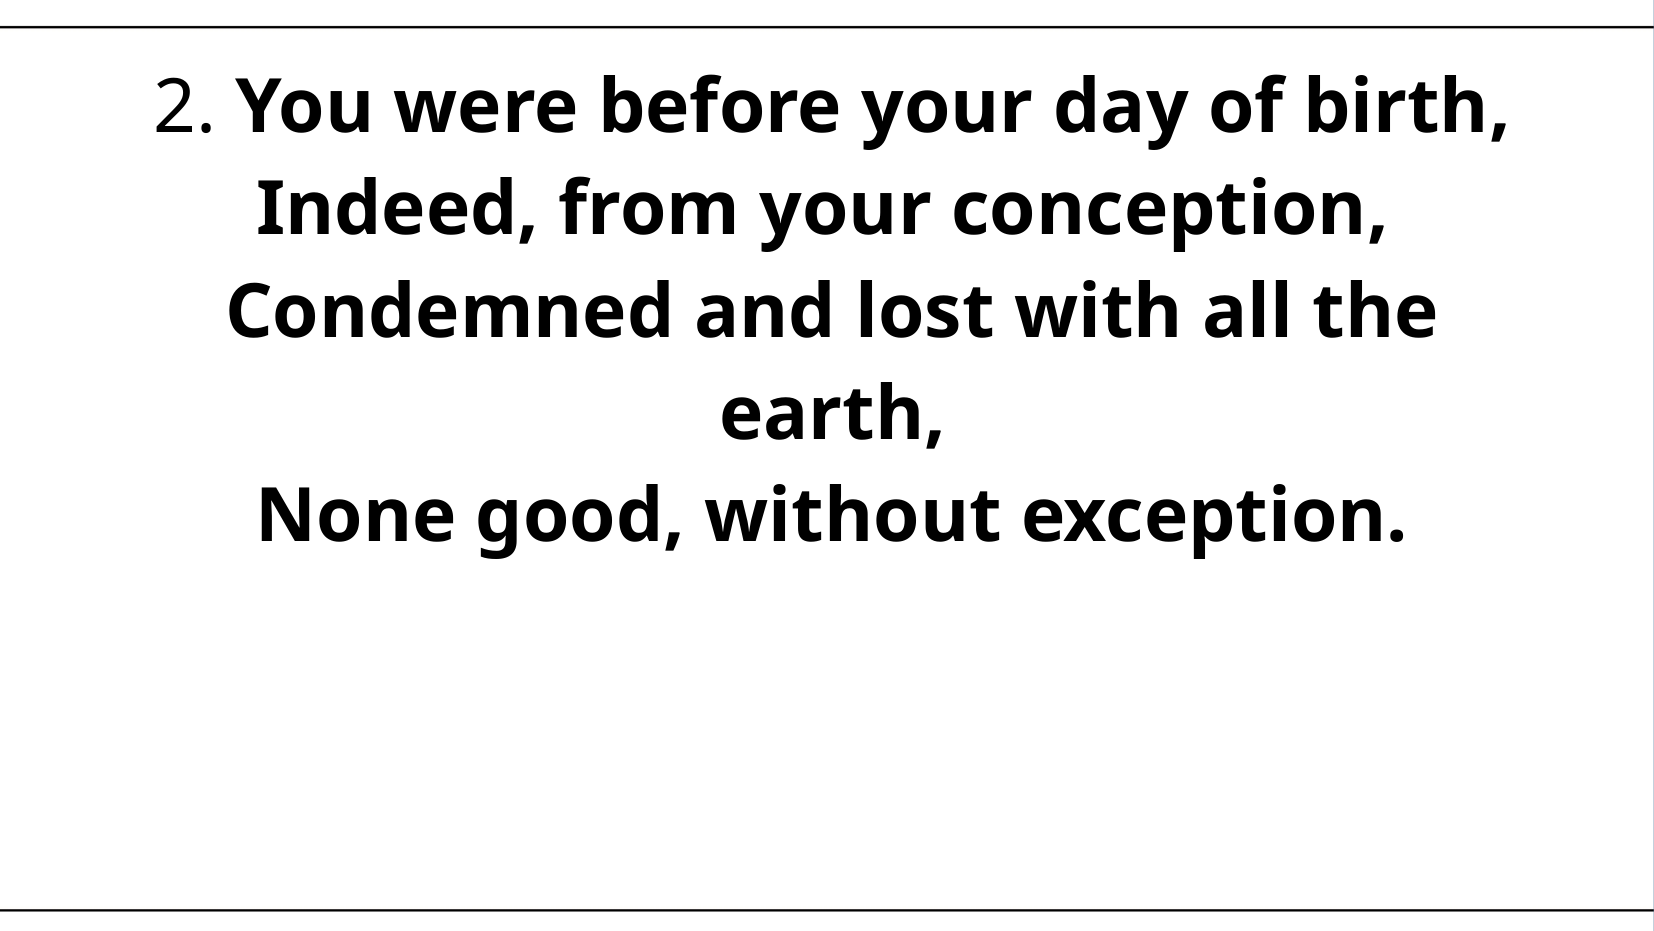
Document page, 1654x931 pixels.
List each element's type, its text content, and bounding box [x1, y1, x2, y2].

picture [0, 0, 1654, 931]
text_box 2. You were before your day of birth, Indeed, from your conception, Condemned and lost with all the earth, None good, without exception. [90, 45, 1576, 460]
